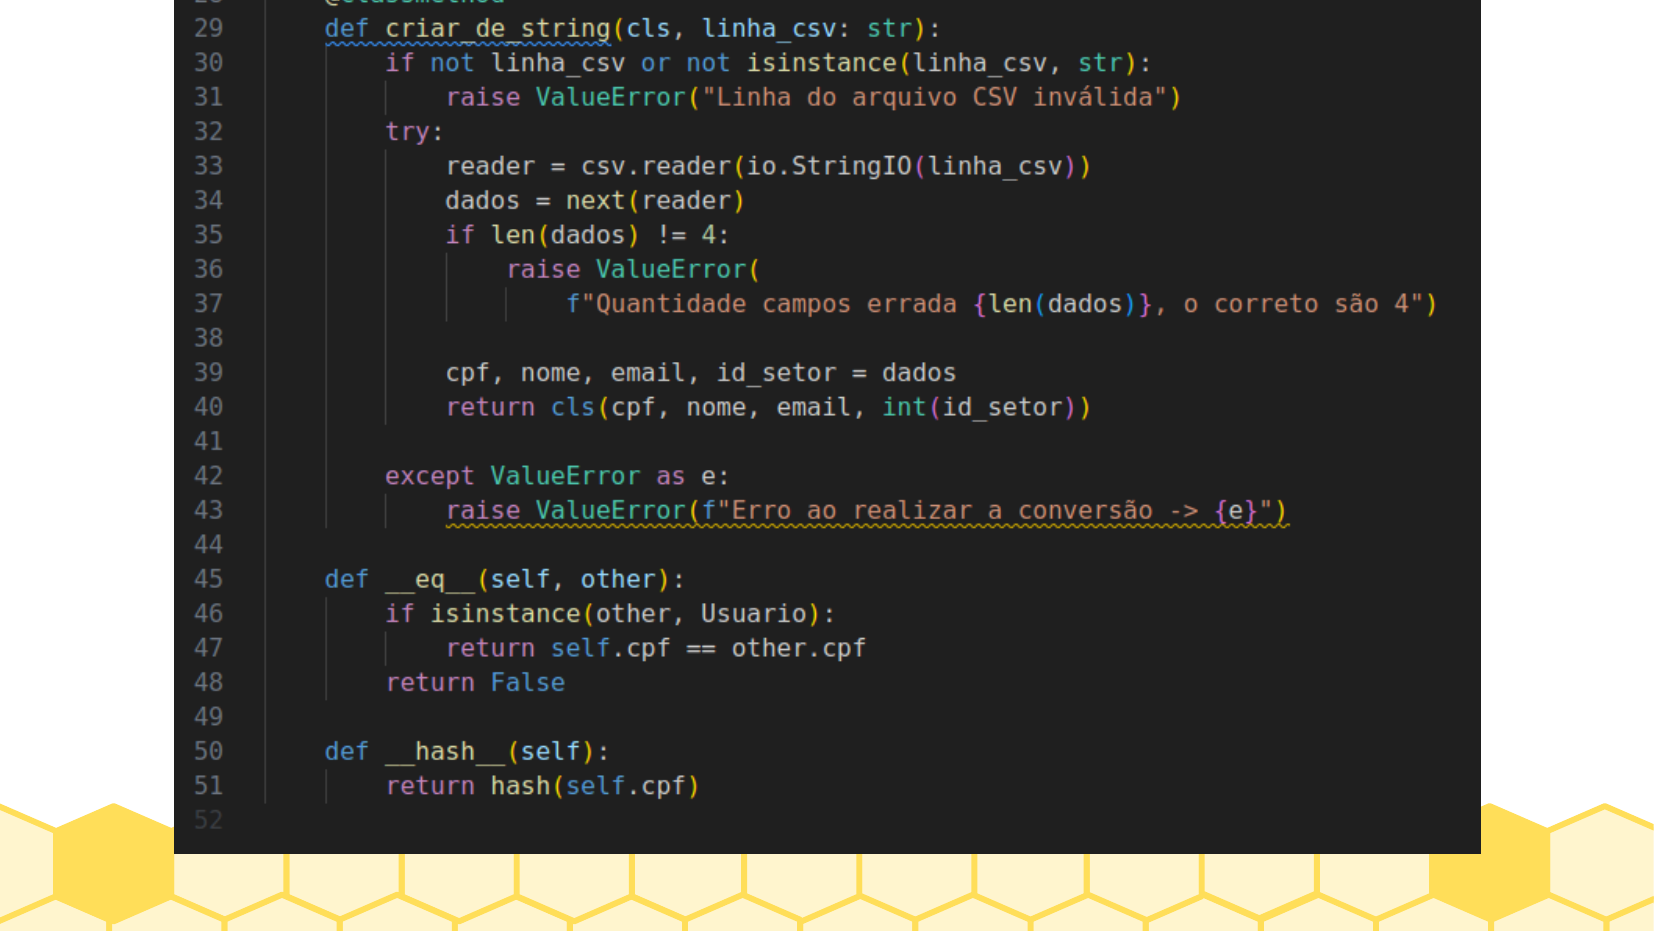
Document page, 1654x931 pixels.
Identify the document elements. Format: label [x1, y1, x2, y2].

picture [174, 0, 1481, 854]
